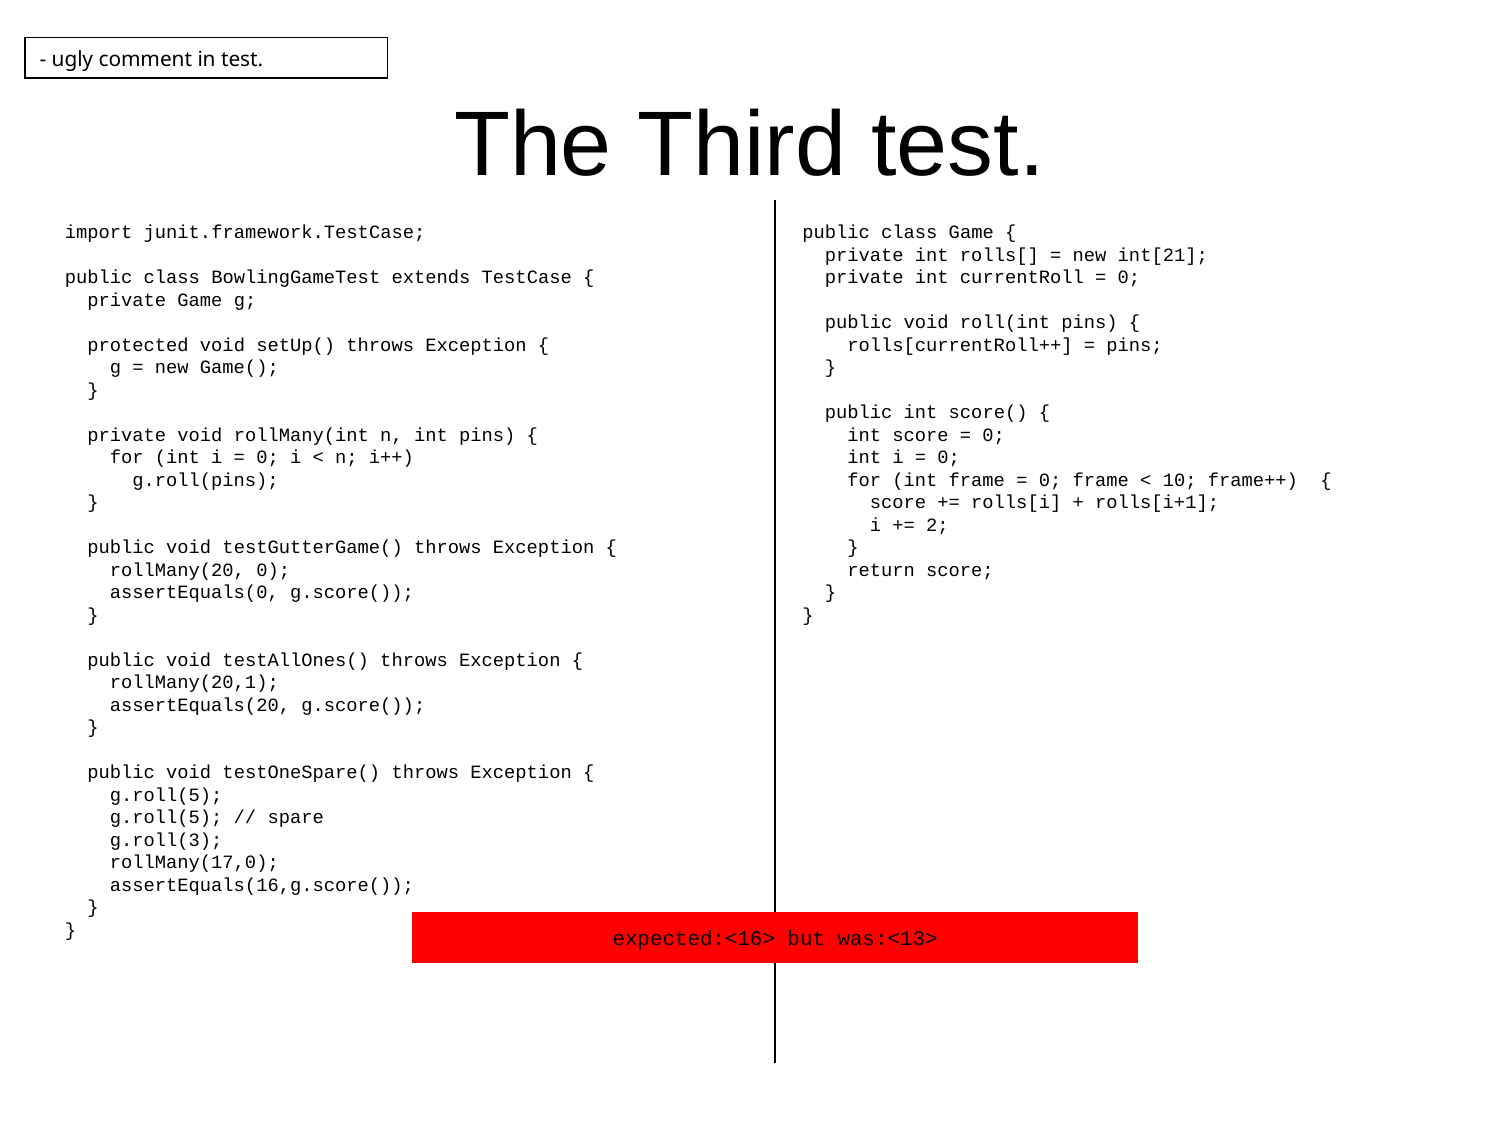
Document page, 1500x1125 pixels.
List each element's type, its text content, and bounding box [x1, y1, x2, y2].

text_box - ugly comment in test. [24, 37, 388, 78]
text_box import junit.framework.TestCase; public class BowlingGameTest extends TestCase { private Game g; protected void setUp() throws Exception { g = new Game(); } private void rollMany(int n, int pins) { for (int i = 0; i < n; i++) g.roll(pins); } public void testGutterGame() throws Exception { rollMany(20, 0); assertEquals(0, g.score()); } public void testAllOnes() throws Exception { rollMany(20,1); assertEquals(20, g.score()); } public void testOneSpare() throws Exception { g.roll(5); g.roll(5); // spare g.roll(3); rollMany(17,0); assertEquals(16,g.score()); } } [50, 212, 713, 948]
title The Third test. [75, 45, 1426, 233]
text_box expected:<16> but was:<13> [412, 912, 1138, 963]
text_box public class Game { private int rolls[] = new int[21]; private int currentRoll = 0; public void roll(int pins) { rolls[currentRoll++] = pins; } public int score() { int score = 0; int i = 0; for (int frame = 0; frame < 10; frame++) { score += rolls[i] + rolls[i+1]; i += 2; } return score; } } [787, 212, 1451, 633]
